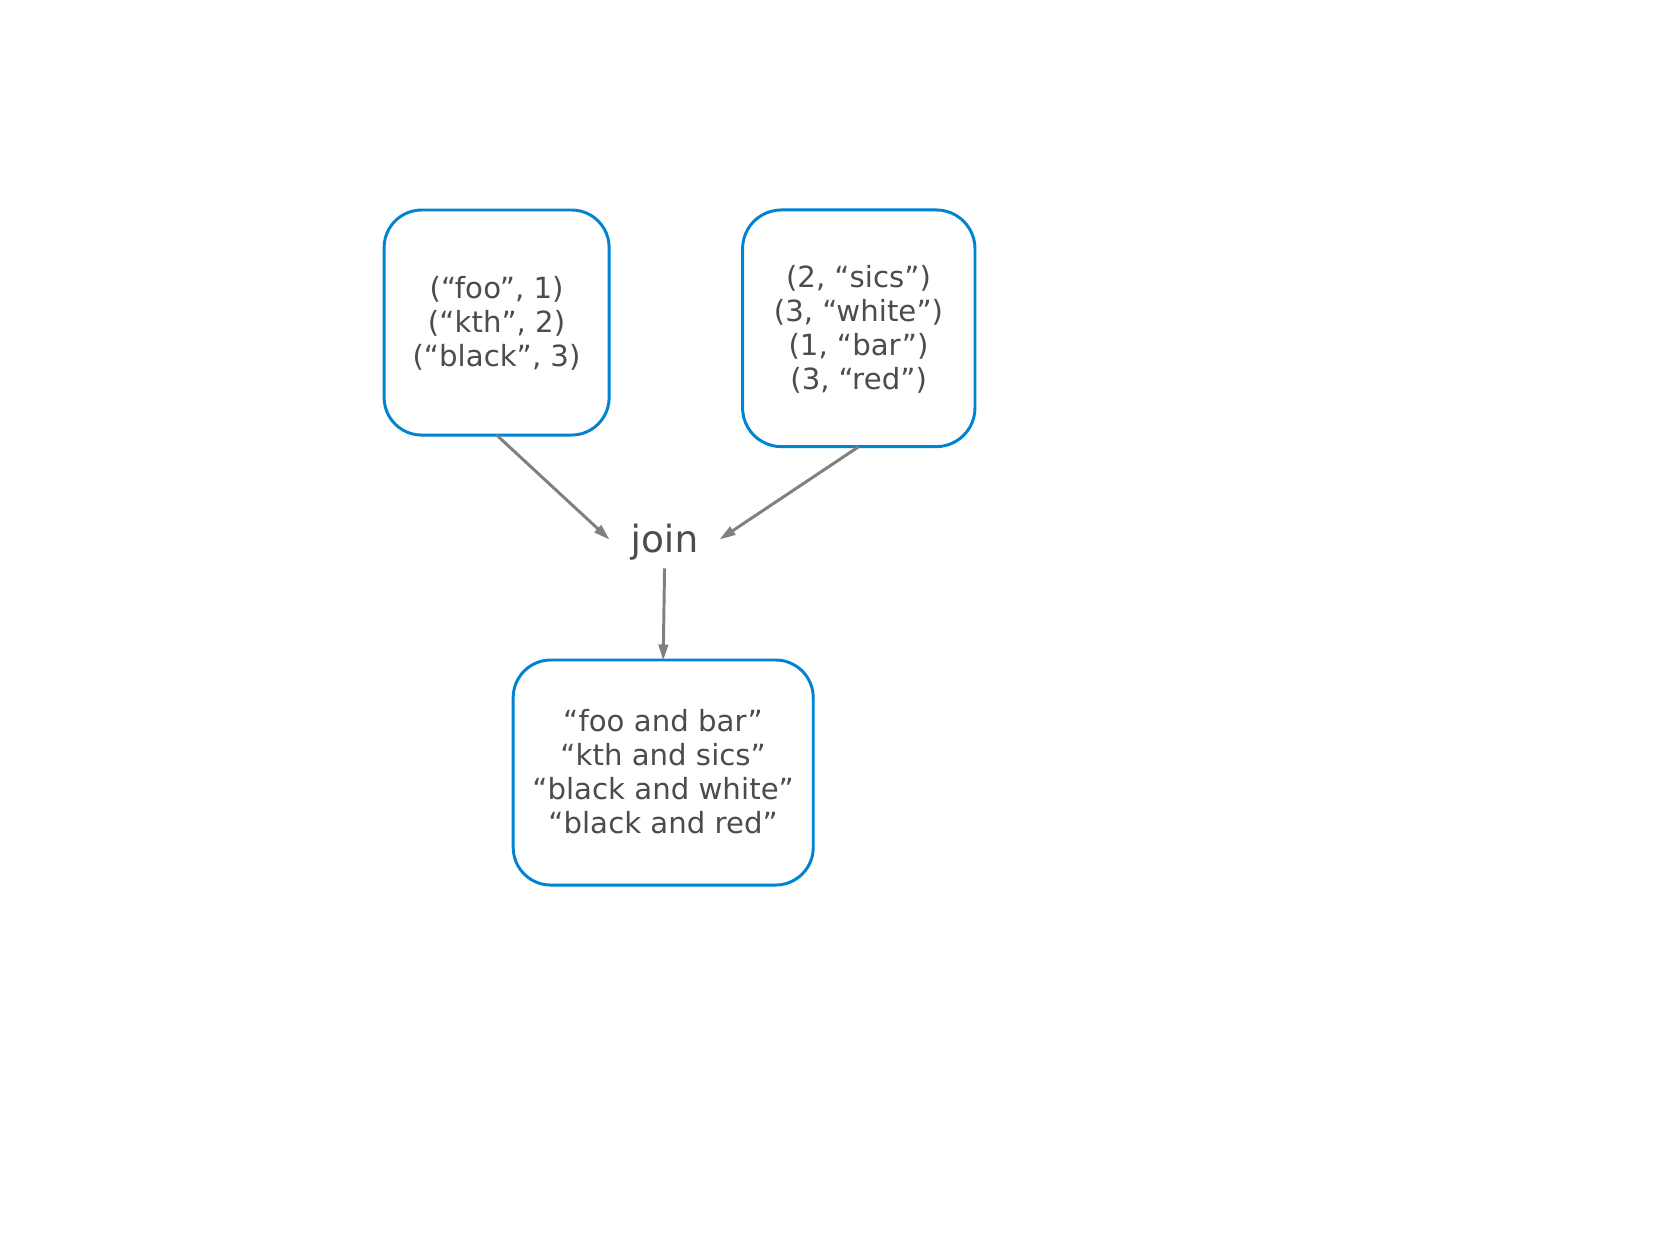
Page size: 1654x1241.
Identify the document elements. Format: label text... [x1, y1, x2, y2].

text_box (2, “sics”) (3, “white”) (1, “bar”) (3, “red”) [742, 209, 976, 447]
text_box “foo and bar” “kth and sics” “black and white” “black and red” [513, 660, 814, 886]
text_box join [609, 510, 721, 569]
text_box (“foo”, 1) (“kth”, 2) (“black”, 3) [384, 210, 610, 436]
